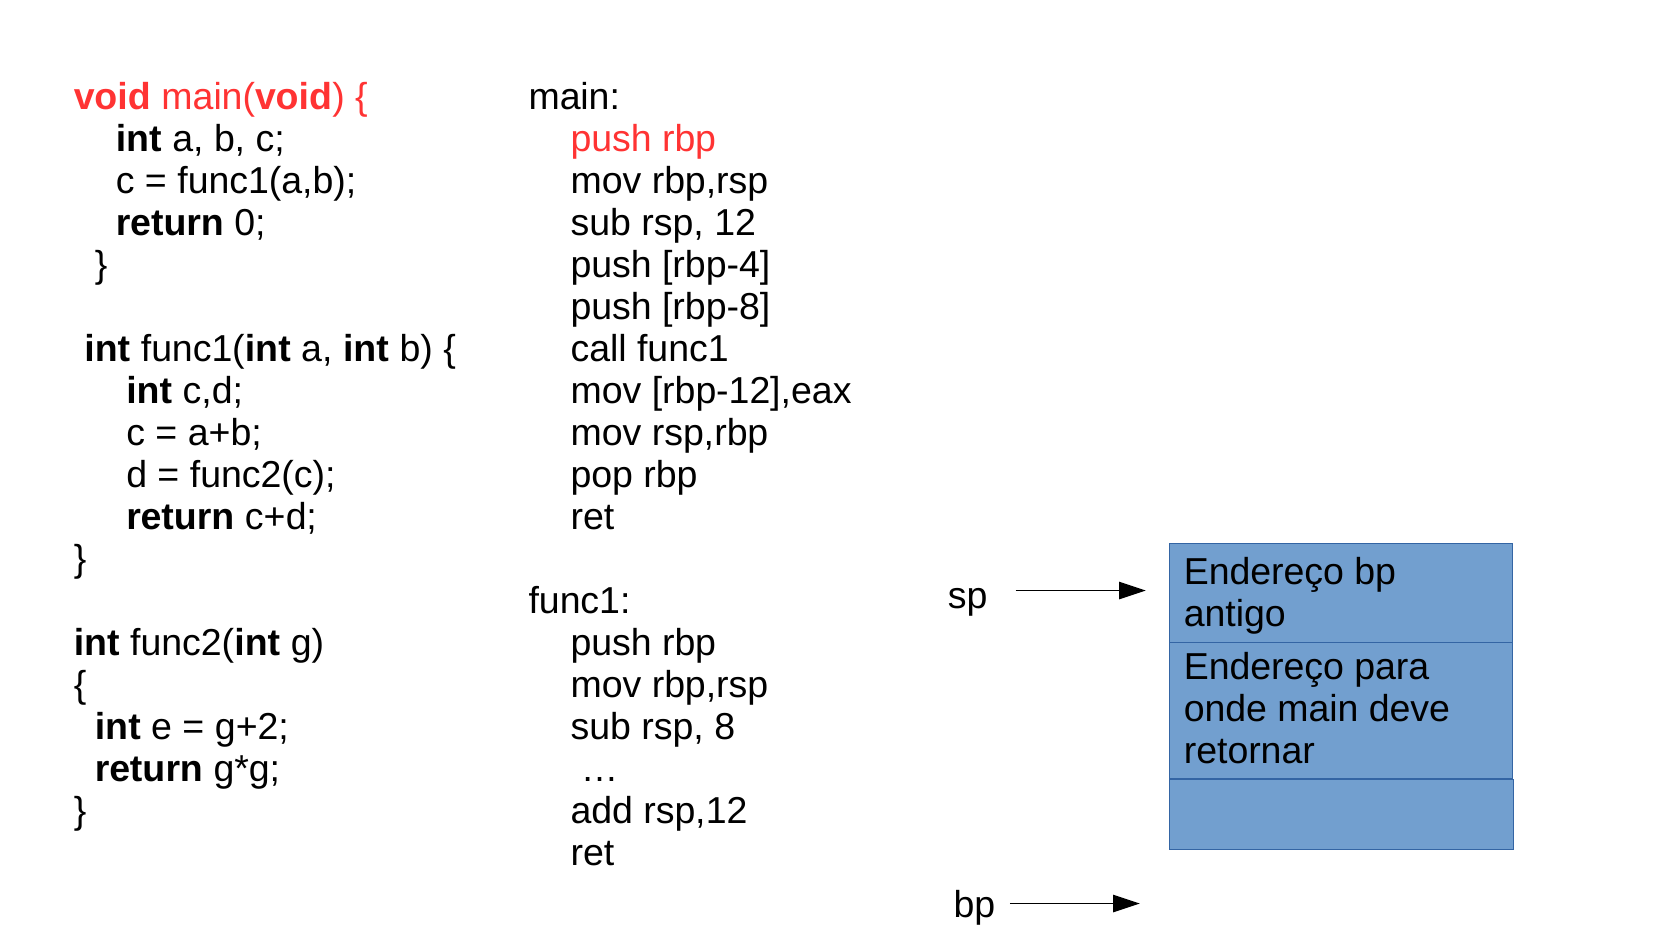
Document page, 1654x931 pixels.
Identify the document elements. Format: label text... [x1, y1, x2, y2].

text_box Endereço para onde main deve retornar [1169, 643, 1513, 779]
text_box void main(void) { int a, b, c; c = func1(a,b); return 0; } int func1(int a, int b) { int c,d; c = a+b; d = func2(c); return c+d; } int func2(int g) { int e = g+2; return g*g; } [59, 67, 485, 839]
text_box sp [939, 566, 1003, 624]
text_box main: push rbp mov rbp,rsp sub rsp, 12 push [rbp-4] push [rbp-8] call func1 mov [rbp-12],eax mov rsp,rbp pop rbp ret func1: push rbp mov rbp,rsp sub rsp, 8 … add rsp,12 ret [513, 68, 939, 881]
text_box bp [938, 876, 1011, 931]
text_box Endereço bp antigo [1169, 543, 1513, 643]
text_box [1169, 779, 1514, 837]
